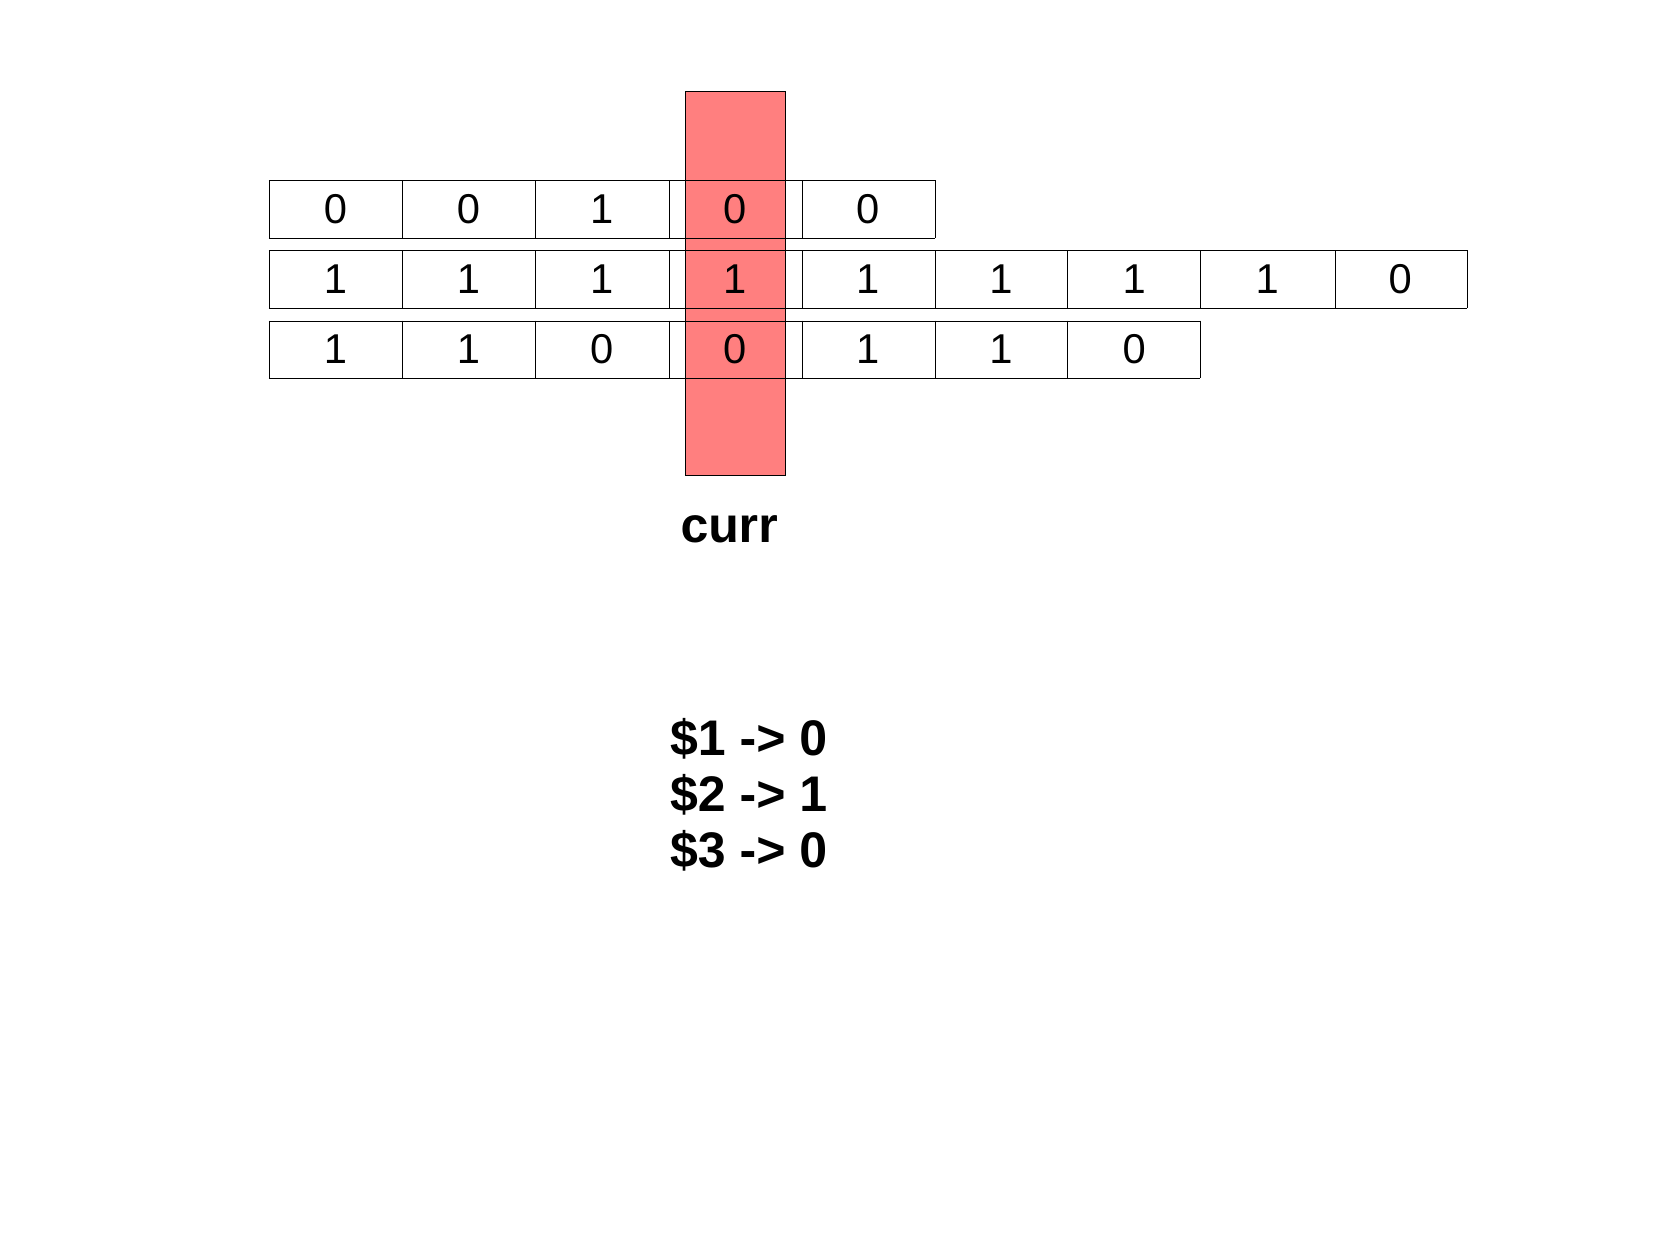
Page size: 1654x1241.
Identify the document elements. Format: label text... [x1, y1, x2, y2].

text_box curr [655, 490, 804, 570]
text_box [685, 91, 786, 180]
text_box $1 -> 0 $2 -> 1 $3 -> 0 [655, 702, 922, 912]
chart [268, 180, 1470, 557]
